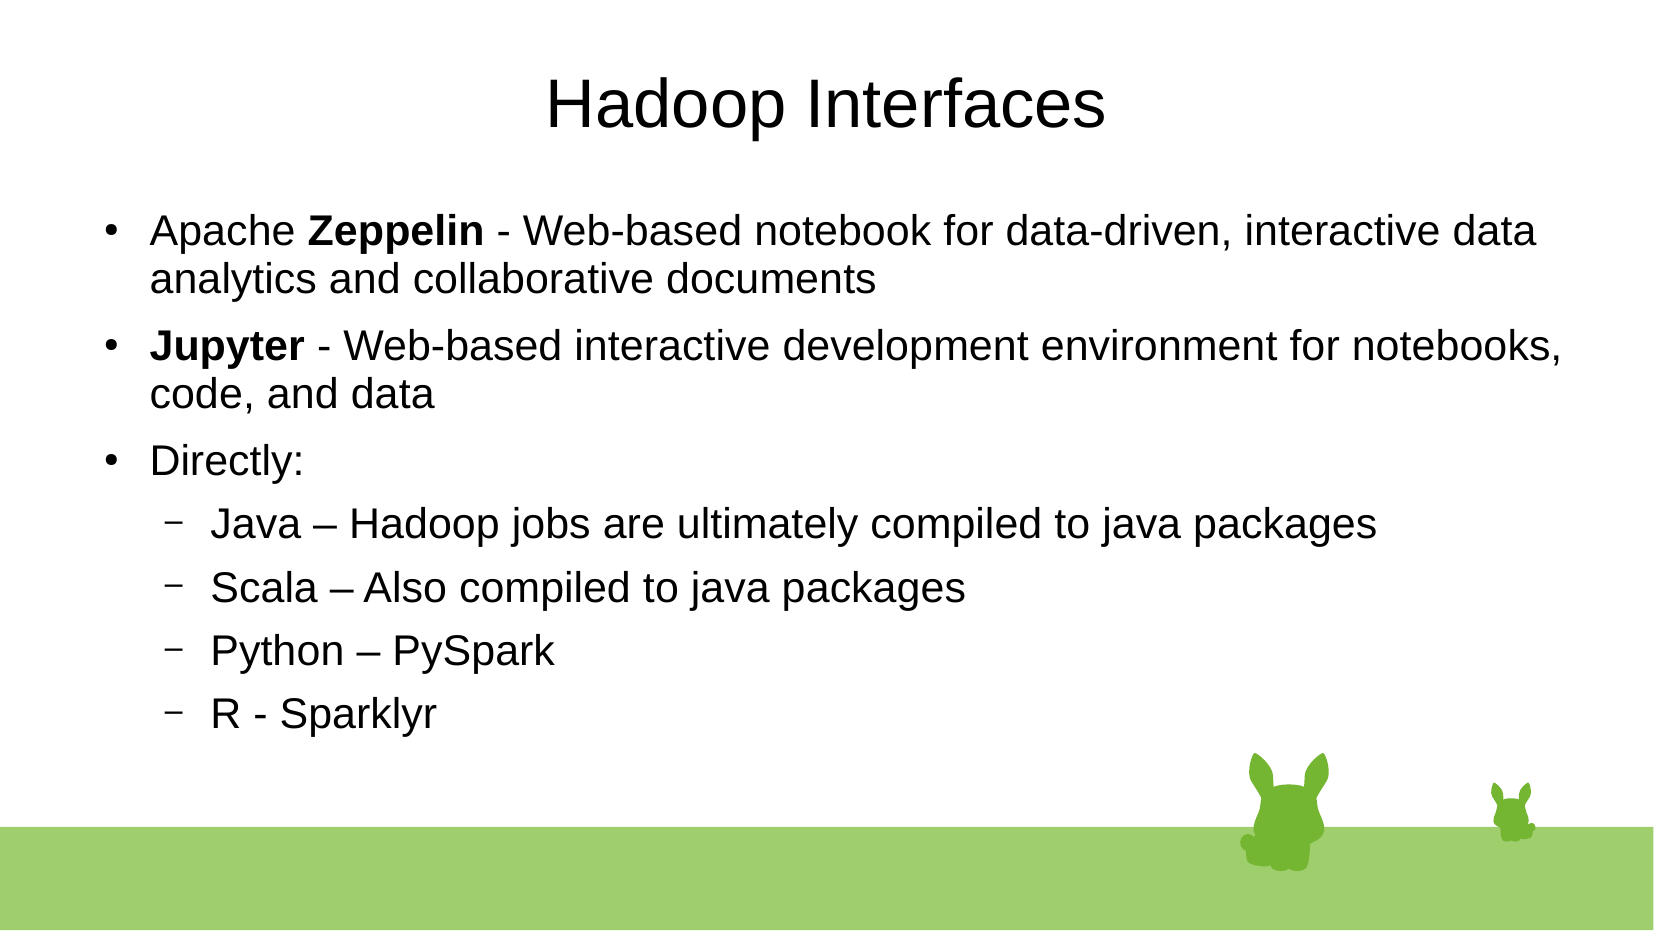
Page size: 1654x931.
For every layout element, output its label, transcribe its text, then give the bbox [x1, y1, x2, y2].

title Hadoop Interfaces [88, 29, 1565, 178]
list Apache Zeppelin - Web-based notebook for data-driven, interactive data analytics and collaborative documents Jupyter - Web-based interactive development environment for notebooks, code, and data Directly: Java – Hadoop jobs are ultimately compiled to java packages Scala – Also compiled to java packages Python – PySpark R - Sparklyr [88, 206, 1565, 739]
